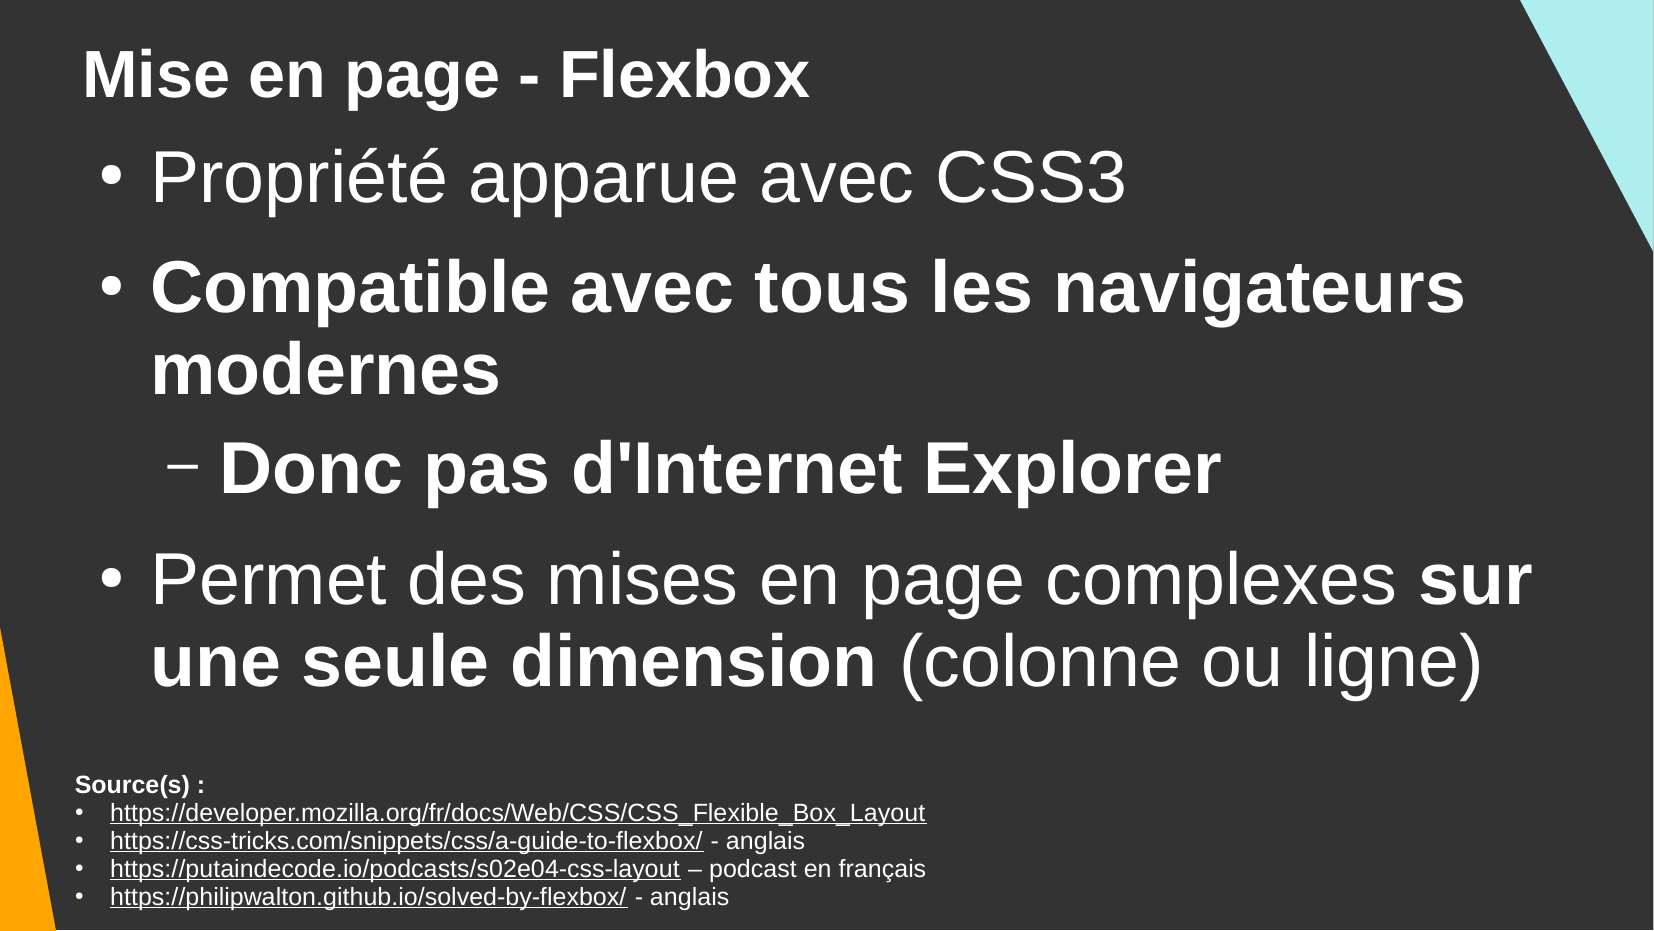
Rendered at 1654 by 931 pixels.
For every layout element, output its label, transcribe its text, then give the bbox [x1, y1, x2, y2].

title Mise en page - Flexbox [82, 37, 1571, 114]
text_box Source(s) : https://developer.mozilla.org/fr/docs/Web/CSS/CSS_Flexible_Box_Layout https://css-tricks.com/snippets/css/a-guide-to-flexbox/ - anglais https://putaindecode.io/podcasts/s02e04-css-layout – podcast en français https://philipwalton.github.io/solved-by-flexbox/ - anglais [60, 763, 1546, 922]
text_box [0, 627, 57, 931]
list Propriété apparue avec CSS3 Compatible avec tous les navigateurs modernes Donc pas d'Internet Explorer Permet des mises en page complexes sur une seule dimension (colonne ou ligne) [80, 135, 1605, 709]
text_box [1520, 0, 1654, 254]
